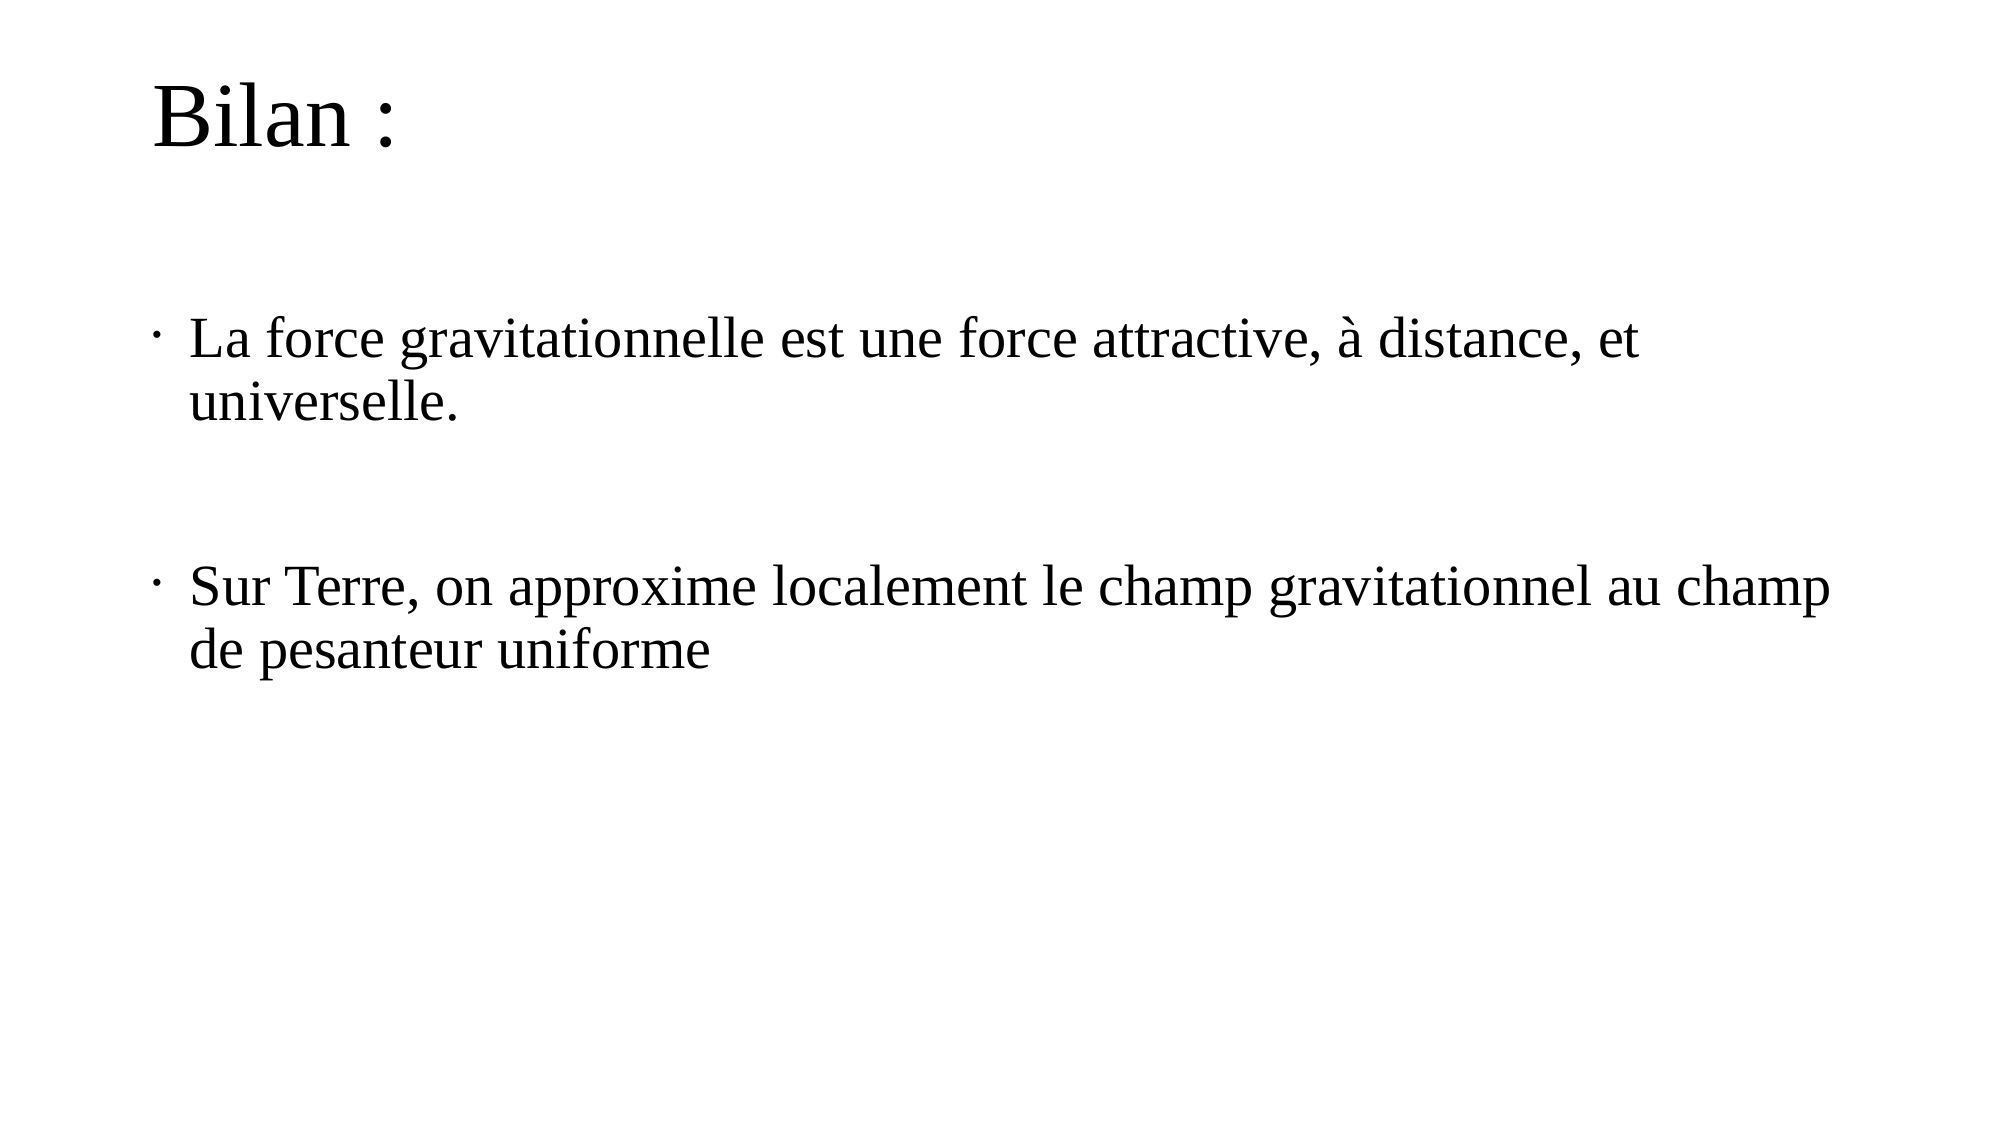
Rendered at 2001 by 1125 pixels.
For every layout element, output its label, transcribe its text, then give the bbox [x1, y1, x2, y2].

list La force gravitationnelle est une force attractive, à distance, et universelle. Sur Terre, on approxime localement le champ gravitationnel au champ de pesanteur uniforme [137, 299, 1863, 1014]
title Bilan : [137, 59, 1863, 278]
